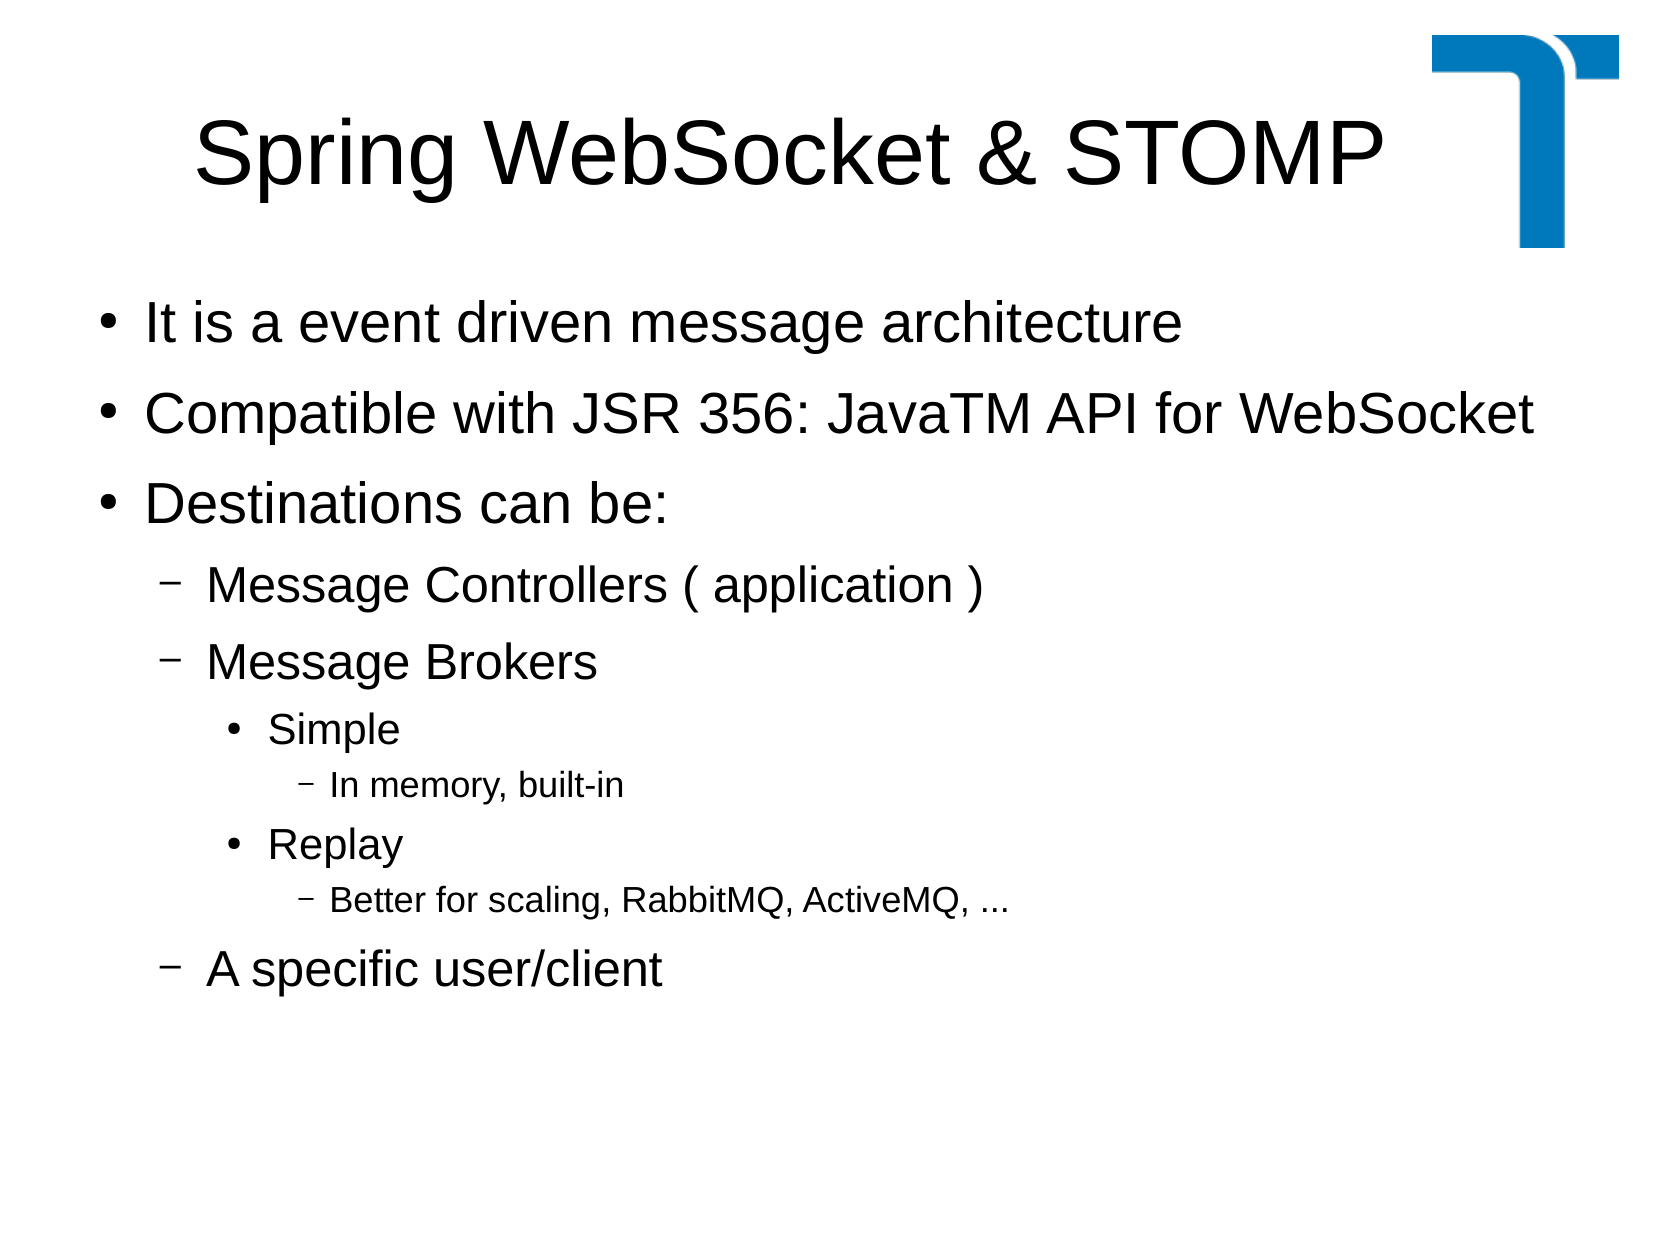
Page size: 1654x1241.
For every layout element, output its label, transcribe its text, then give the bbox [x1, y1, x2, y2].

picture [1432, 35, 1619, 248]
title Spring WebSocket & STOMP [82, 49, 1501, 257]
list It is a event driven message architecture Compatible with JSR 356: JavaTM API for WebSocket Destinations can be: Message Controllers ( application ) Message Brokers Simple In memory, built-in Replay Better for scaling, RabbitMQ, ActiveMQ, ... A specific user/client [82, 290, 1571, 1010]
